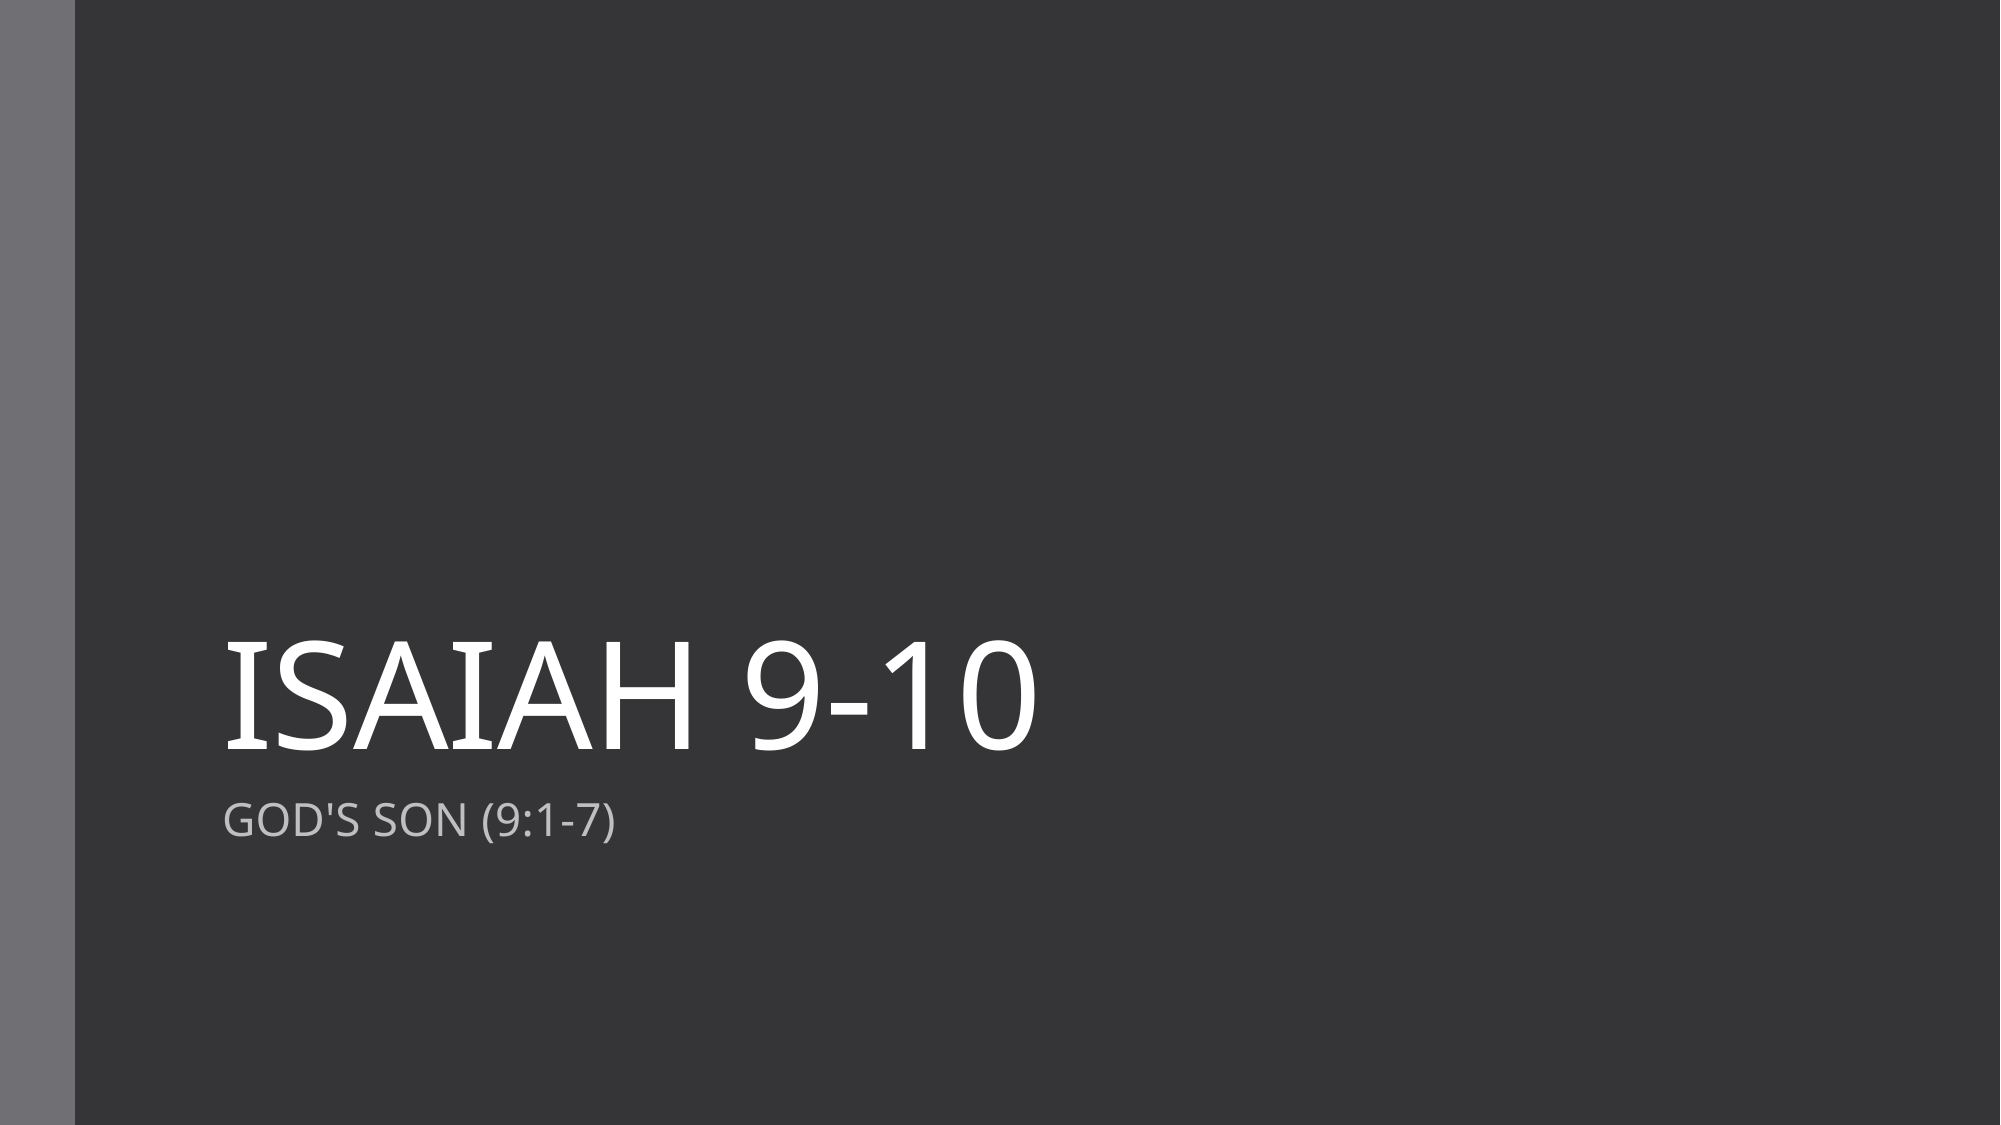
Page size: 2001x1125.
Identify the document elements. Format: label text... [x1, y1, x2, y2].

subtitle GOD'S SON (9:1-7) [206, 787, 1752, 1066]
title ISAIAH 9-10 [206, 124, 1752, 787]
